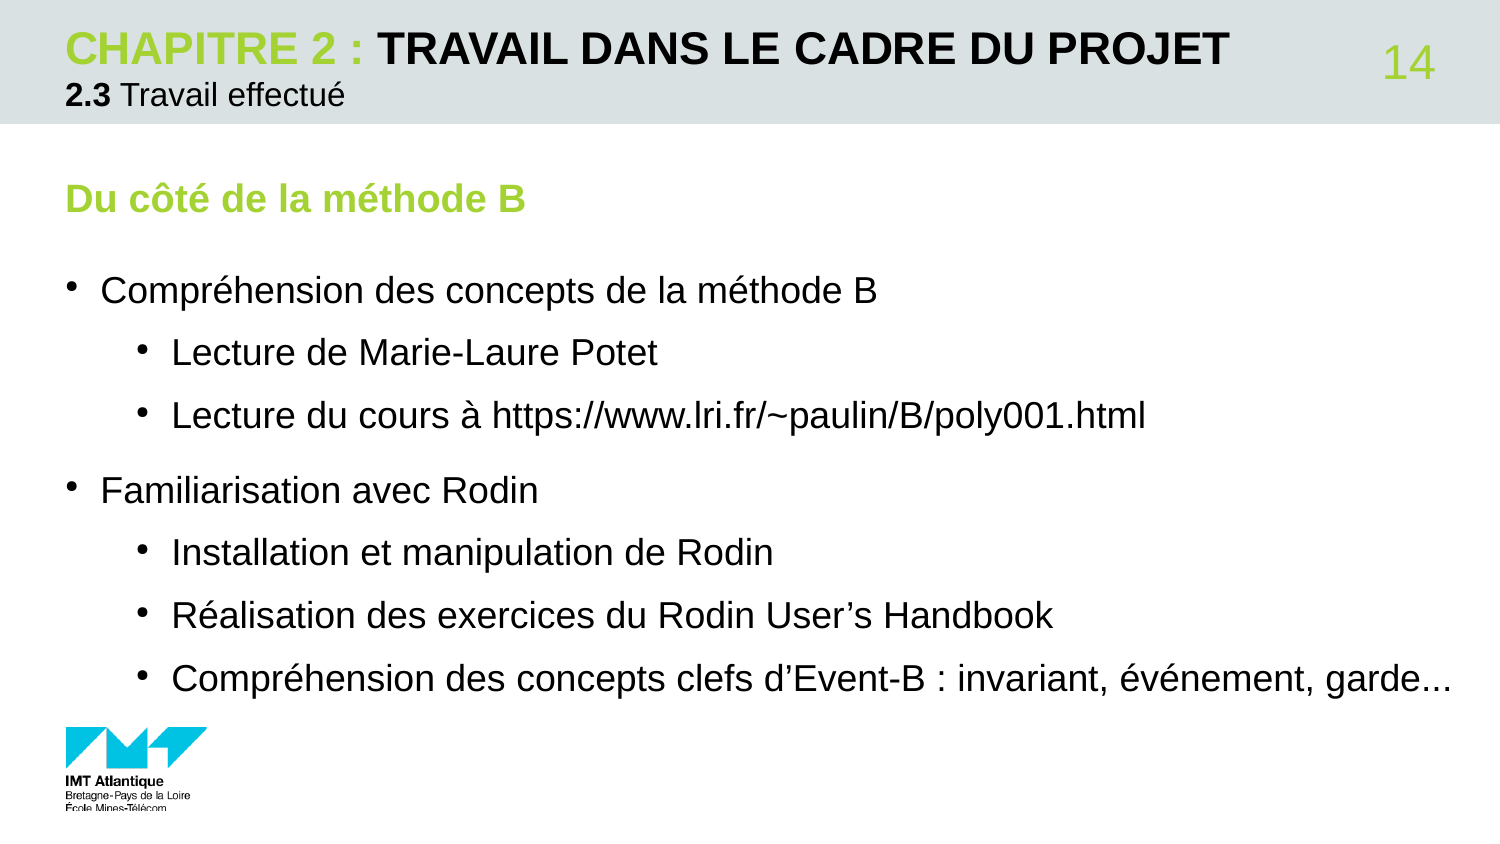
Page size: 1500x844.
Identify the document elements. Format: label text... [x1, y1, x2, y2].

title CHAPITRE 2 : Travail dans le cadre du projet [64, 0, 1252, 72]
slide_number <number> [1251, 35, 1437, 85]
list 2.3 Travail effectué [64, 72, 1252, 118]
list Du côté de la méthode B Compréhension des concepts de la méthode B Lecture de Marie-Laure Potet Lecture du cours à https://www.lri.fr/~paulin/B/poly001.html Familiarisation avec Rodin Installation et manipulation de Rodin Réalisation des exercices du Rodin User’s Handbook Compréhension des concepts clefs d’Event-B : invariant, événement, garde... [65, 173, 1456, 715]
